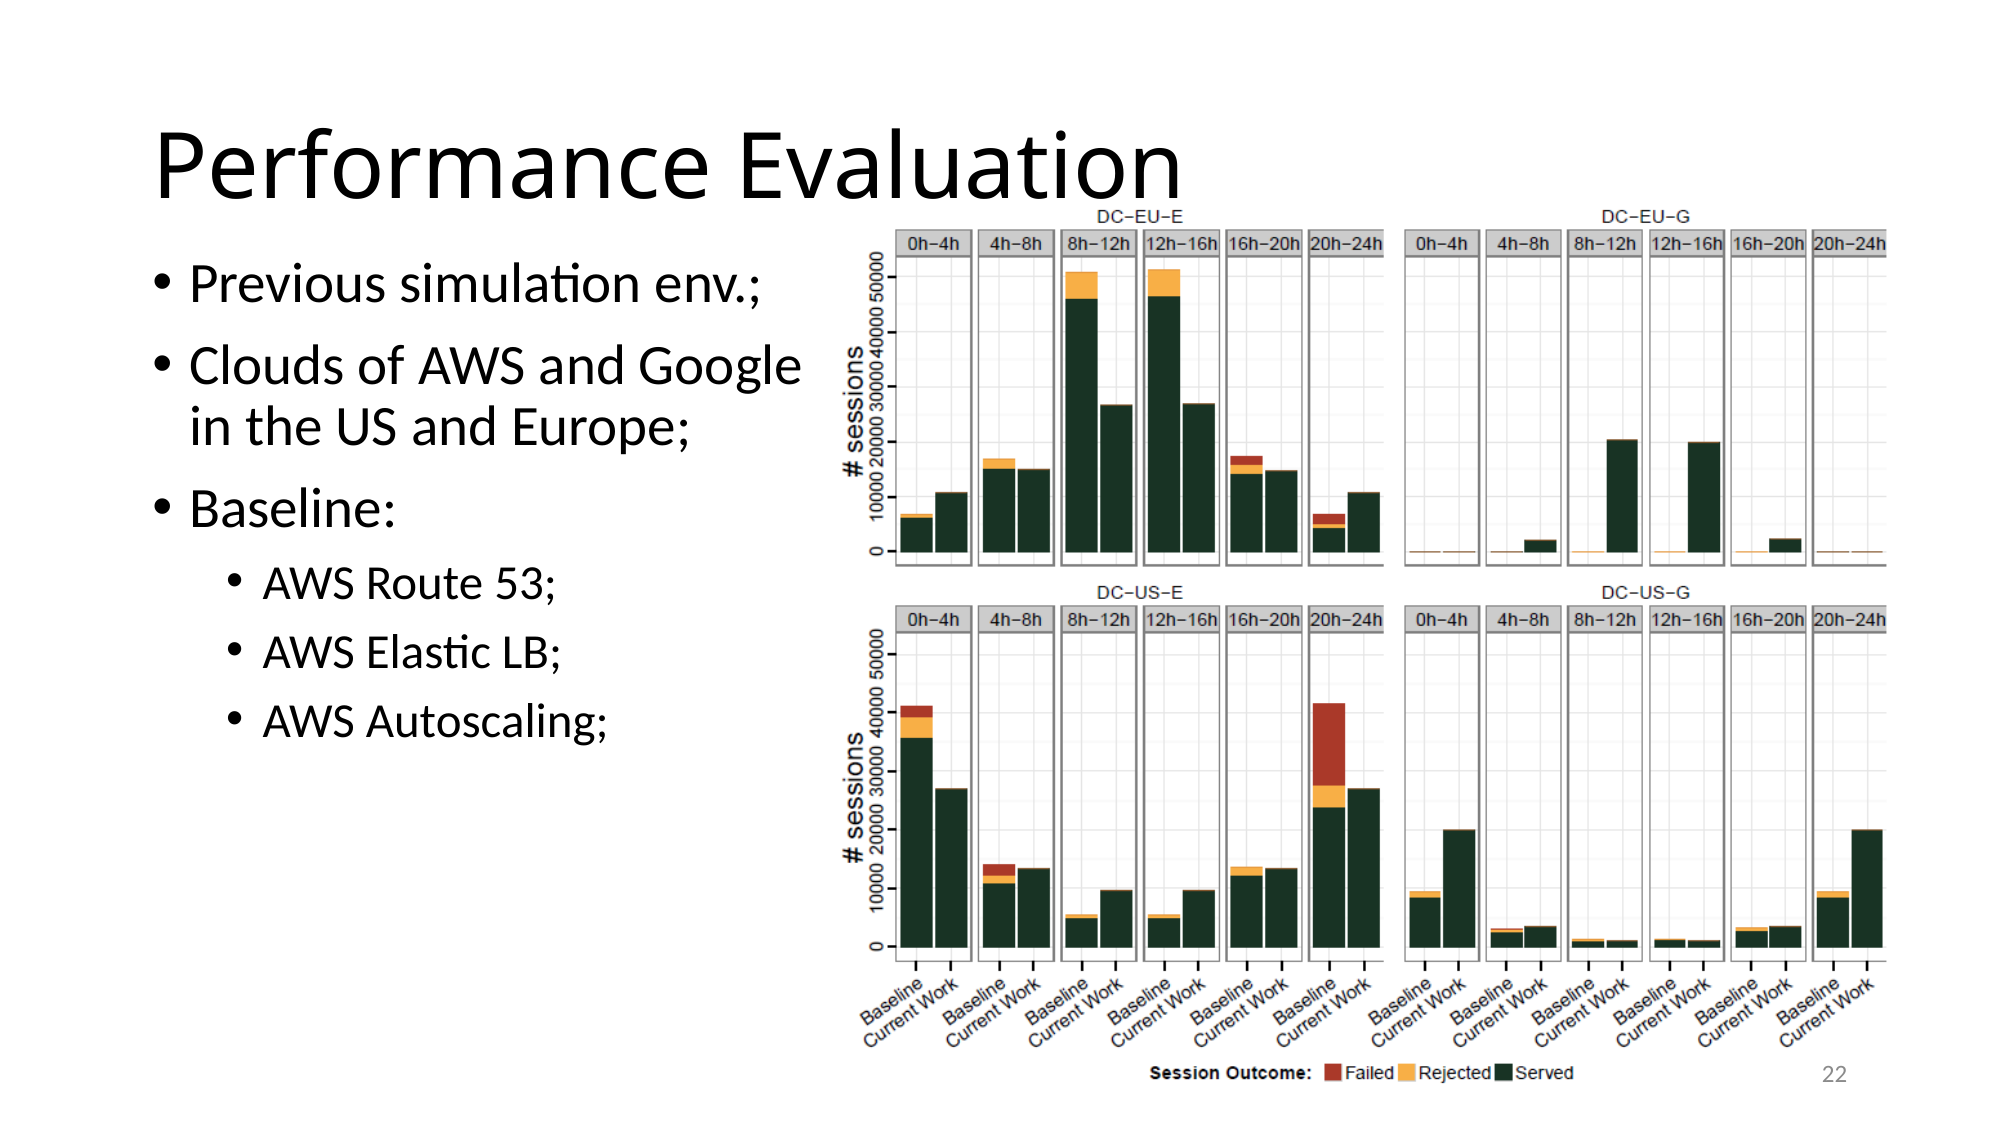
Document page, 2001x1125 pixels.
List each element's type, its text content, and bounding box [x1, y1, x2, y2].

slide_number <number> [1412, 1042, 1863, 1103]
list Previous simulation env.; Clouds of AWS and Google in the US and Europe; Baseline: AWS Route 53; AWS Elastic LB; AWS Autoscaling; [137, 245, 831, 758]
picture [831, 205, 1893, 1096]
title Performance Evaluation [137, 59, 1863, 245]
